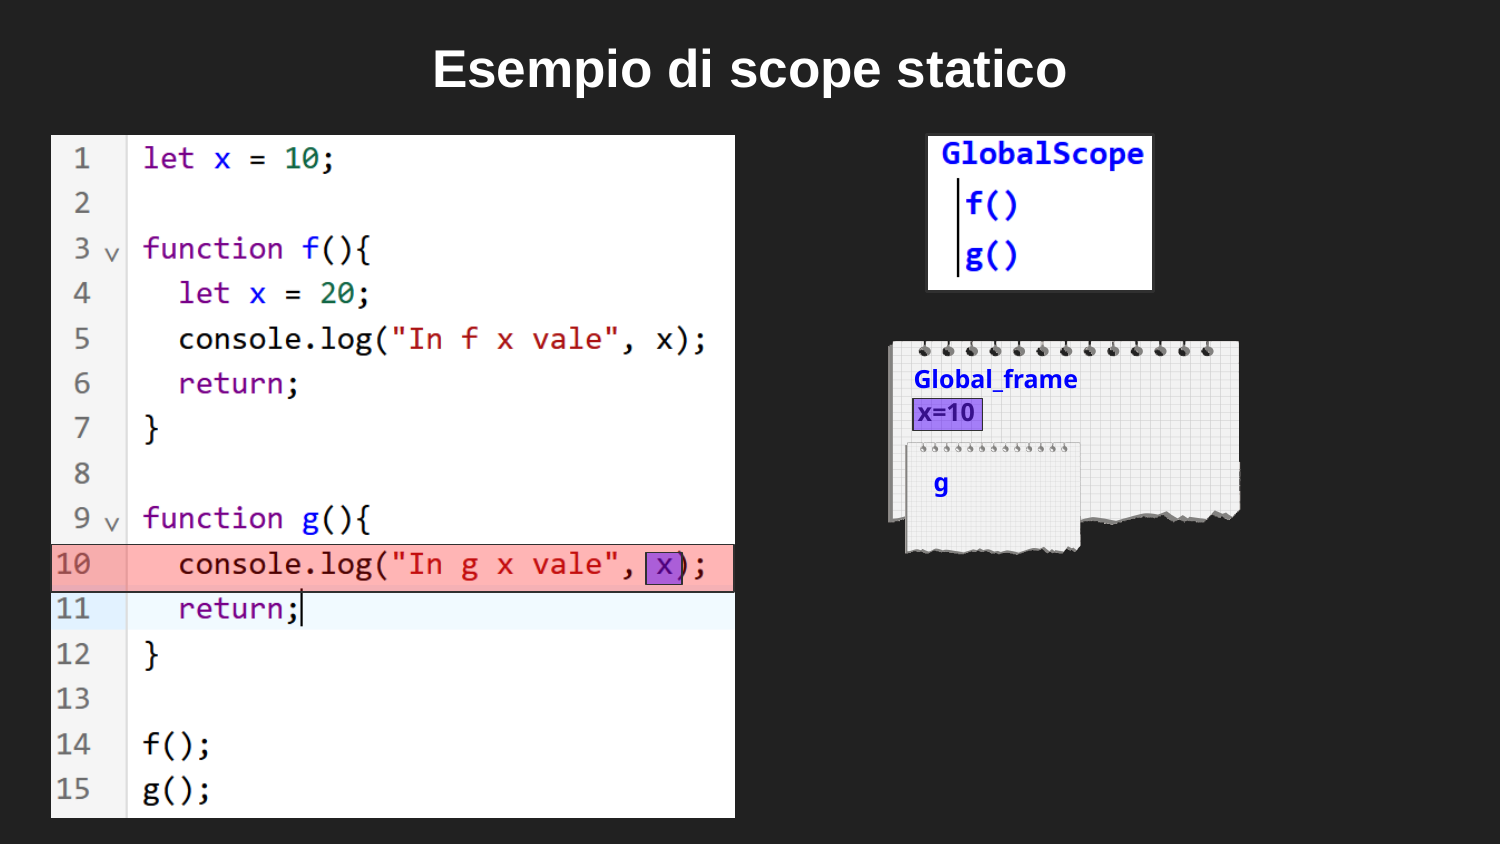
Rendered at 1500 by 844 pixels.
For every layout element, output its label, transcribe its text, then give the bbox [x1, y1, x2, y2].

text_box Global_frame [898, 369, 1175, 409]
text_box [912, 398, 983, 431]
text_box g [918, 472, 1030, 512]
text_box [51, 544, 735, 592]
text_box x=10 [902, 402, 1180, 442]
picture [928, 136, 1153, 290]
title Esempio di scope statico [51, 20, 1449, 114]
picture [51, 592, 735, 818]
picture [51, 135, 735, 544]
picture [882, 338, 1249, 557]
